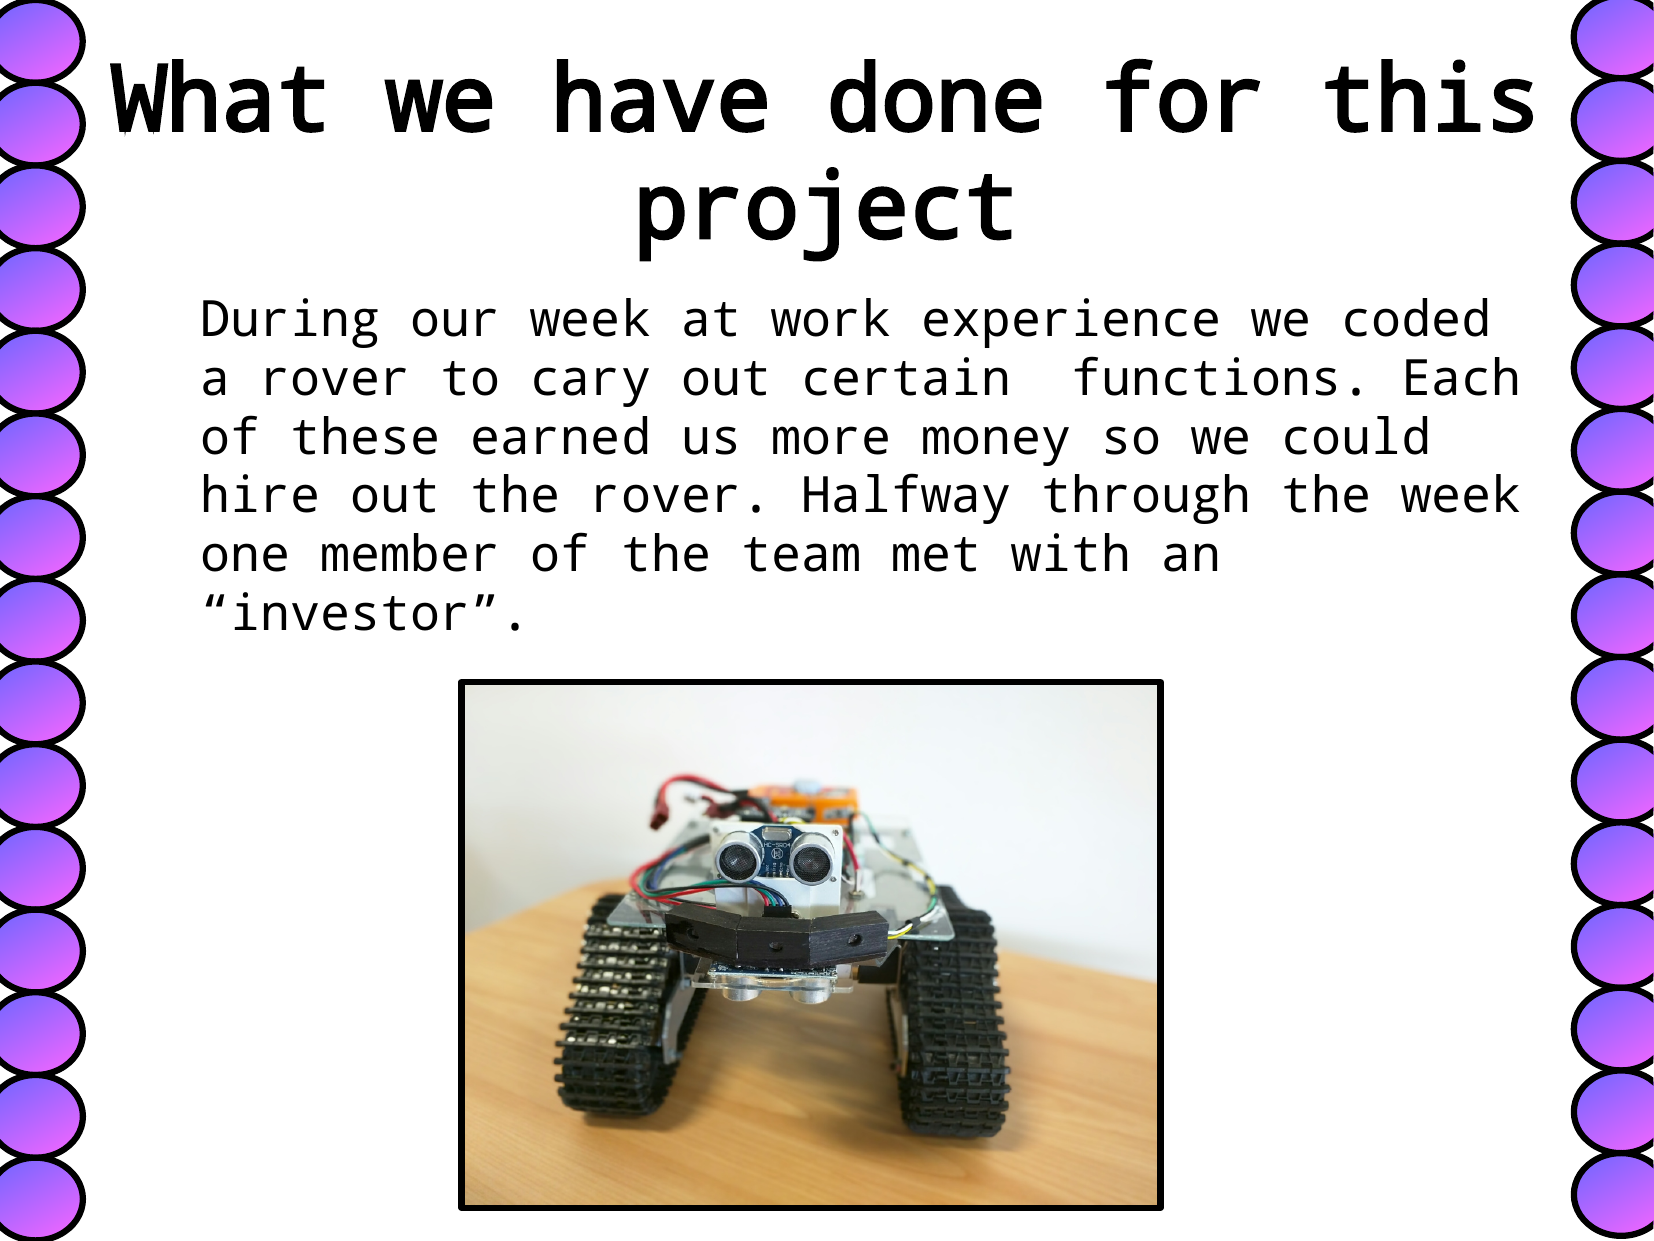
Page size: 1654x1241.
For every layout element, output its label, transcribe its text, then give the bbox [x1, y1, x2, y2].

title What we have done for this project [82, 45, 1571, 261]
list During our week at work experience we coded a rover to cary out certain functions. Each of these earned us more money so we could hire out the rover. Halfway through the week one member of the team met with an “investor”. [129, 290, 1536, 1010]
picture [464, 685, 1158, 1205]
text_box [1573, 0, 1654, 1236]
text_box [0, 0, 83, 1241]
